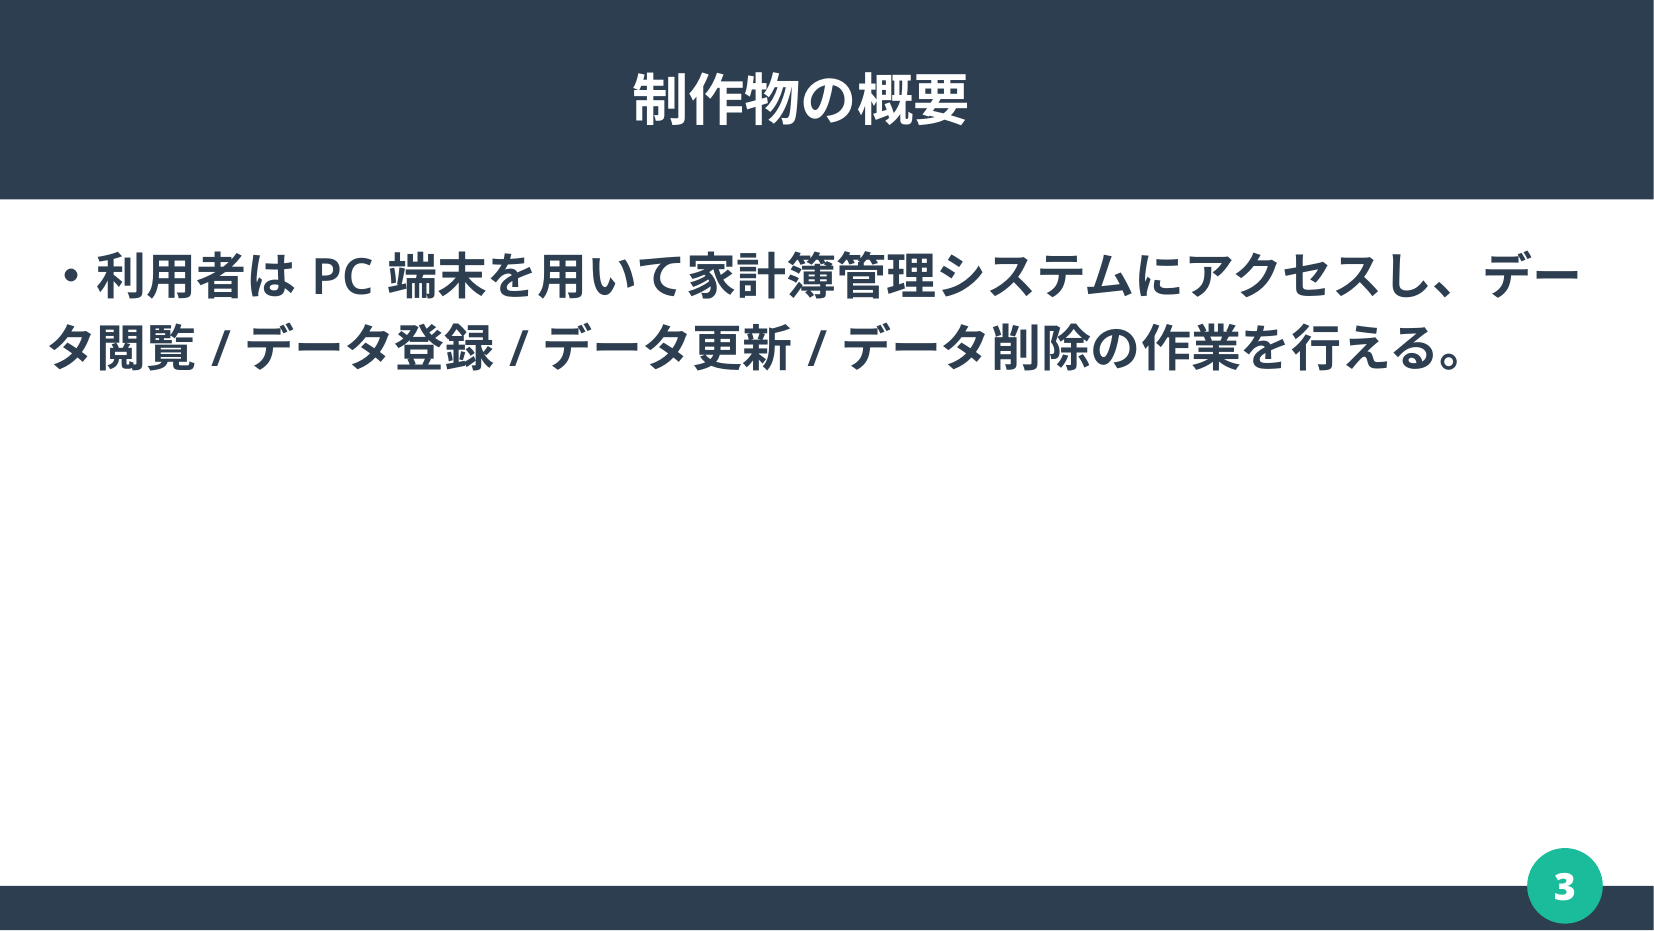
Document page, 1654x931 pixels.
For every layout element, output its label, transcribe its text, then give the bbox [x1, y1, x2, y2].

title 制作物の概要 [59, 37, 1595, 156]
list ・利用者はPC端末を用いて家計簿管理システムにアクセスし、データ閲覧/データ登録/データ更新/データ削除の作業を行える。 [46, 236, 1583, 857]
